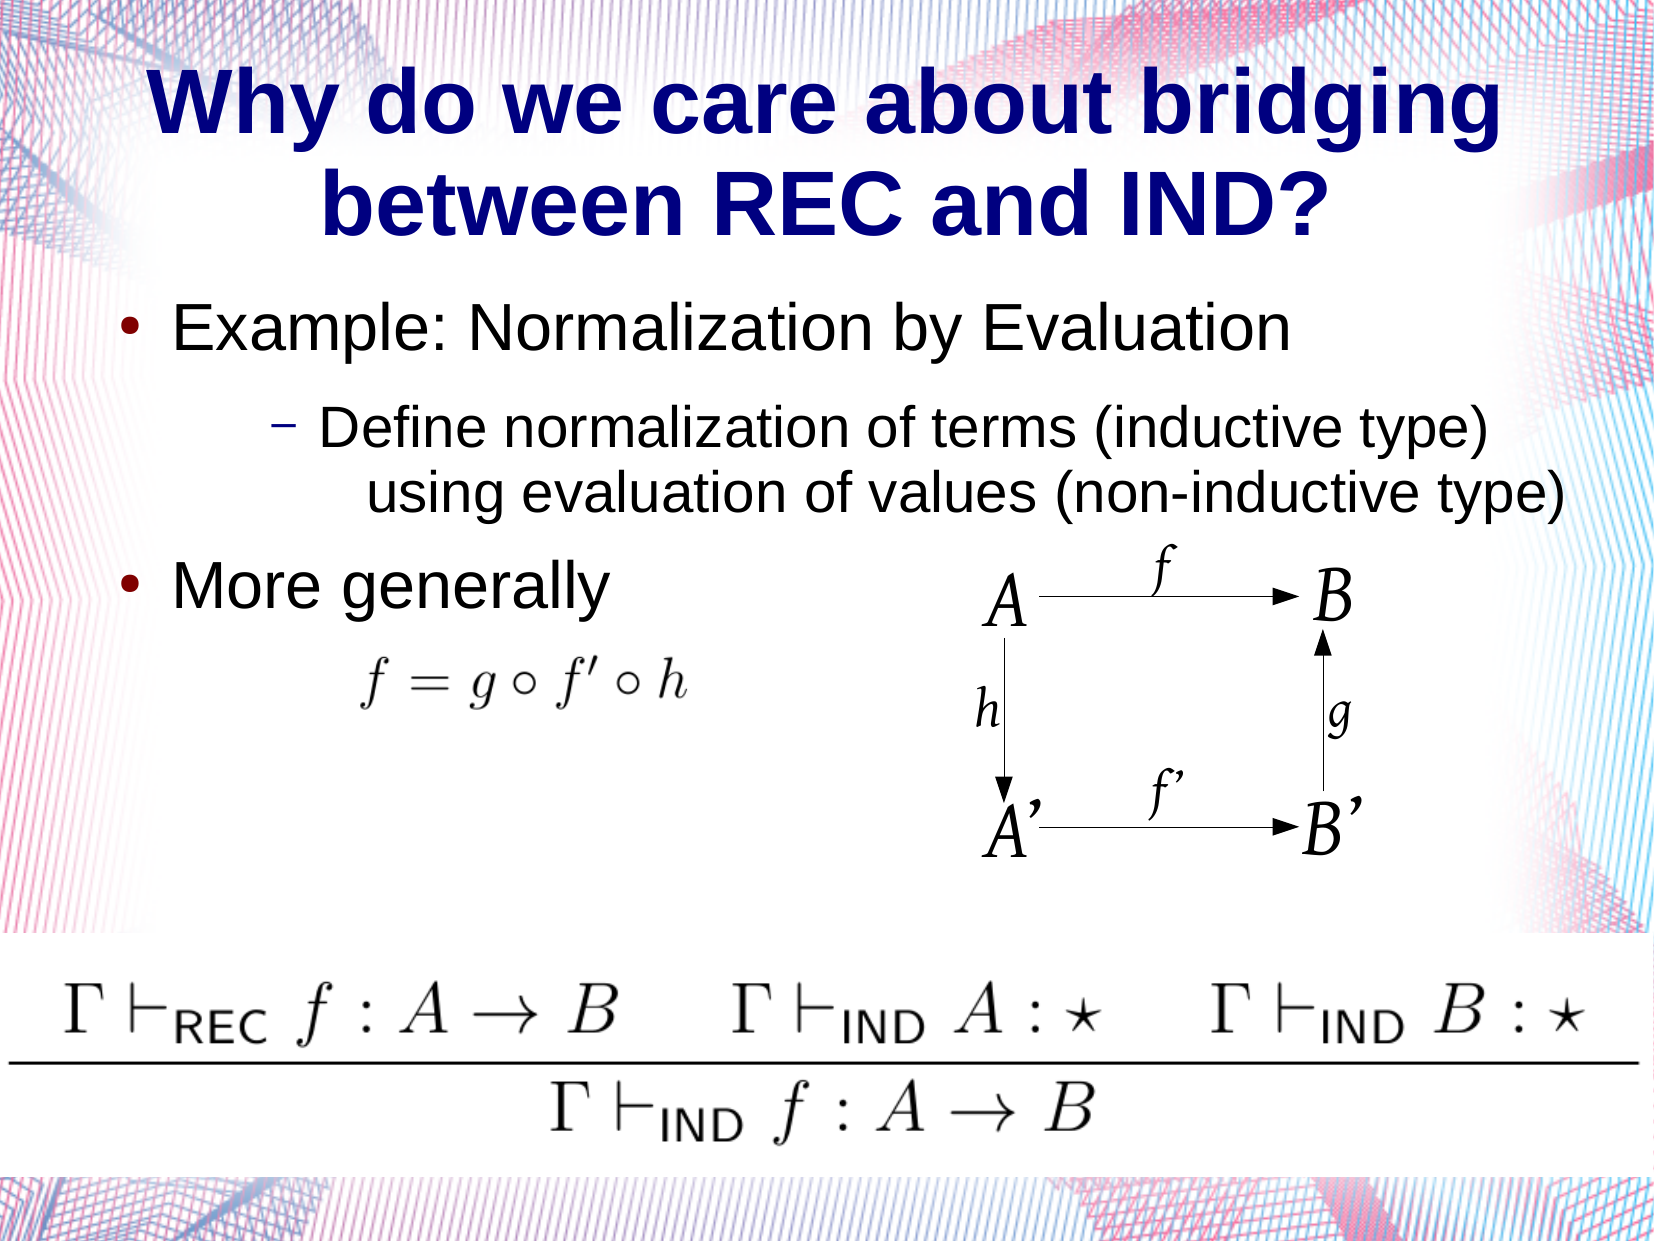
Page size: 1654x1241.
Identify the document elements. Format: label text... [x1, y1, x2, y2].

text_box f’ [1136, 755, 1198, 839]
text_box A’ [968, 779, 1055, 887]
title Why do we care about bridging between REC and IND? [82, 49, 1571, 257]
picture [0, 0, 1654, 1241]
text_box g [1313, 673, 1368, 756]
text_box h [959, 673, 1016, 756]
text_box B [1299, 543, 1371, 651]
text_box B’ [1287, 776, 1376, 884]
text_box A [968, 549, 1045, 657]
text_box f [1139, 531, 1185, 615]
list Example: Normalization by Evaluation Define normalization of terms (inductive type) using evaluation of values (non-inductive type) More generally [82, 290, 1571, 933]
